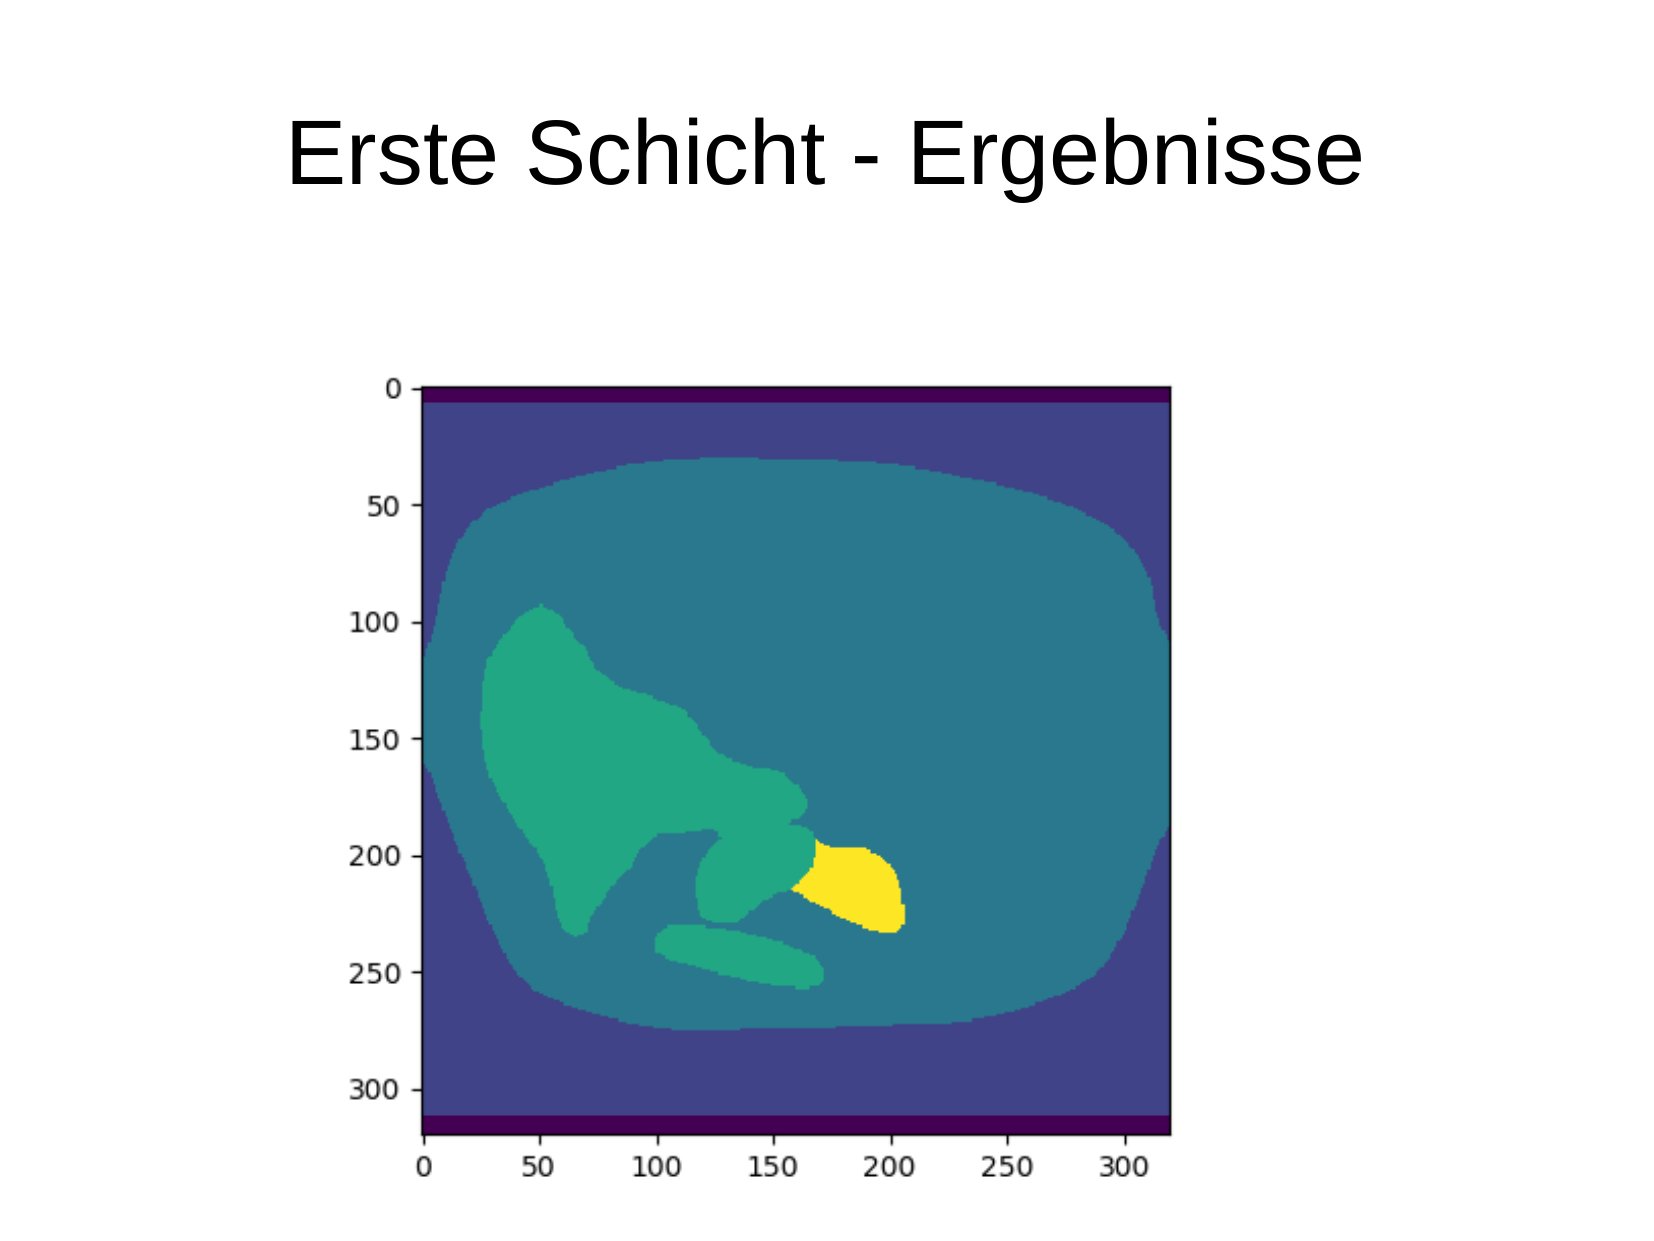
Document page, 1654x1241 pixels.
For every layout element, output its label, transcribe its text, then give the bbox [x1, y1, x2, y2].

title Erste Schicht - Ergebnisse [82, 49, 1571, 257]
picture [129, 271, 1430, 1241]
